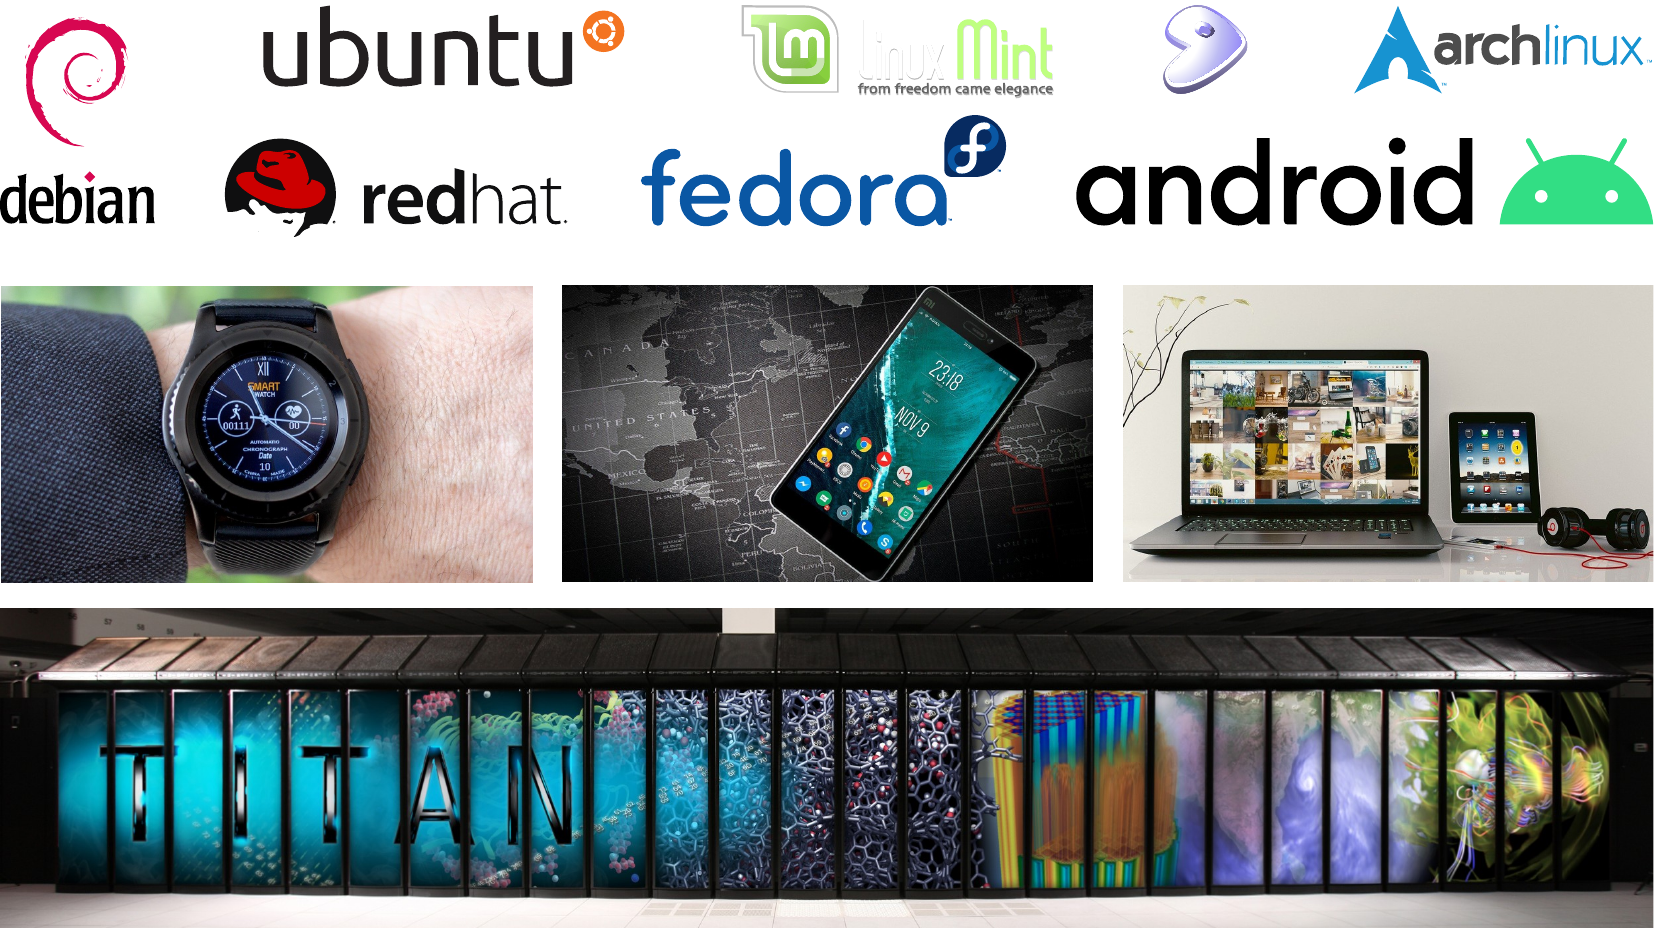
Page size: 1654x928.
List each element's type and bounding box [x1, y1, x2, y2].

picture [732, 0, 1063, 107]
picture [221, 135, 571, 254]
picture [1353, 5, 1653, 94]
picture [1163, 5, 1248, 94]
picture [0, 608, 1654, 928]
picture [637, 111, 1010, 230]
picture [1075, 137, 1654, 226]
picture [1123, 285, 1654, 582]
picture [562, 285, 1093, 582]
picture [1, 286, 533, 583]
picture [255, 1, 633, 91]
picture [0, 17, 155, 224]
